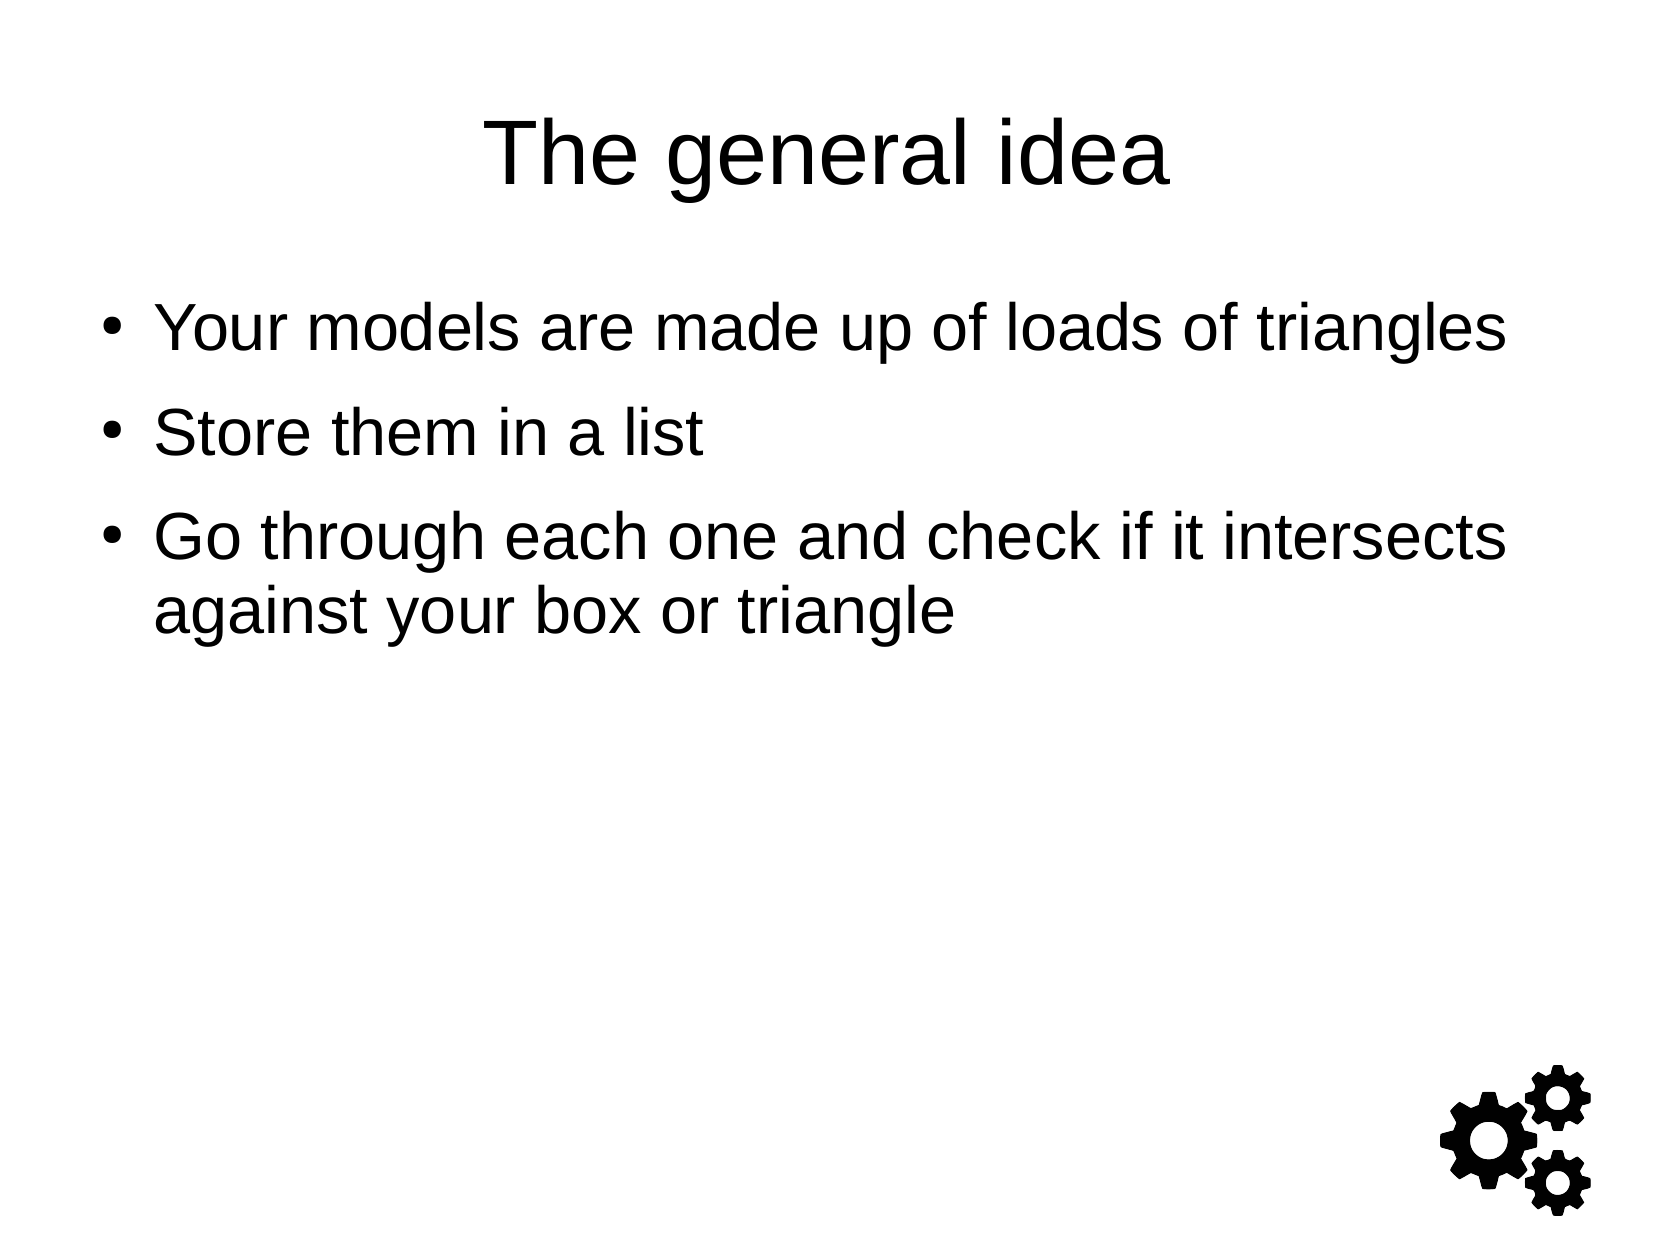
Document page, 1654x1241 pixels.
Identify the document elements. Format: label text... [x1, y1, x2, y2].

title The general idea [82, 49, 1571, 257]
picture [1440, 1065, 1591, 1216]
list Your models are made up of loads of triangles Store them in a list Go through each one and check if it intersects against your box or triangle [82, 290, 1571, 1010]
